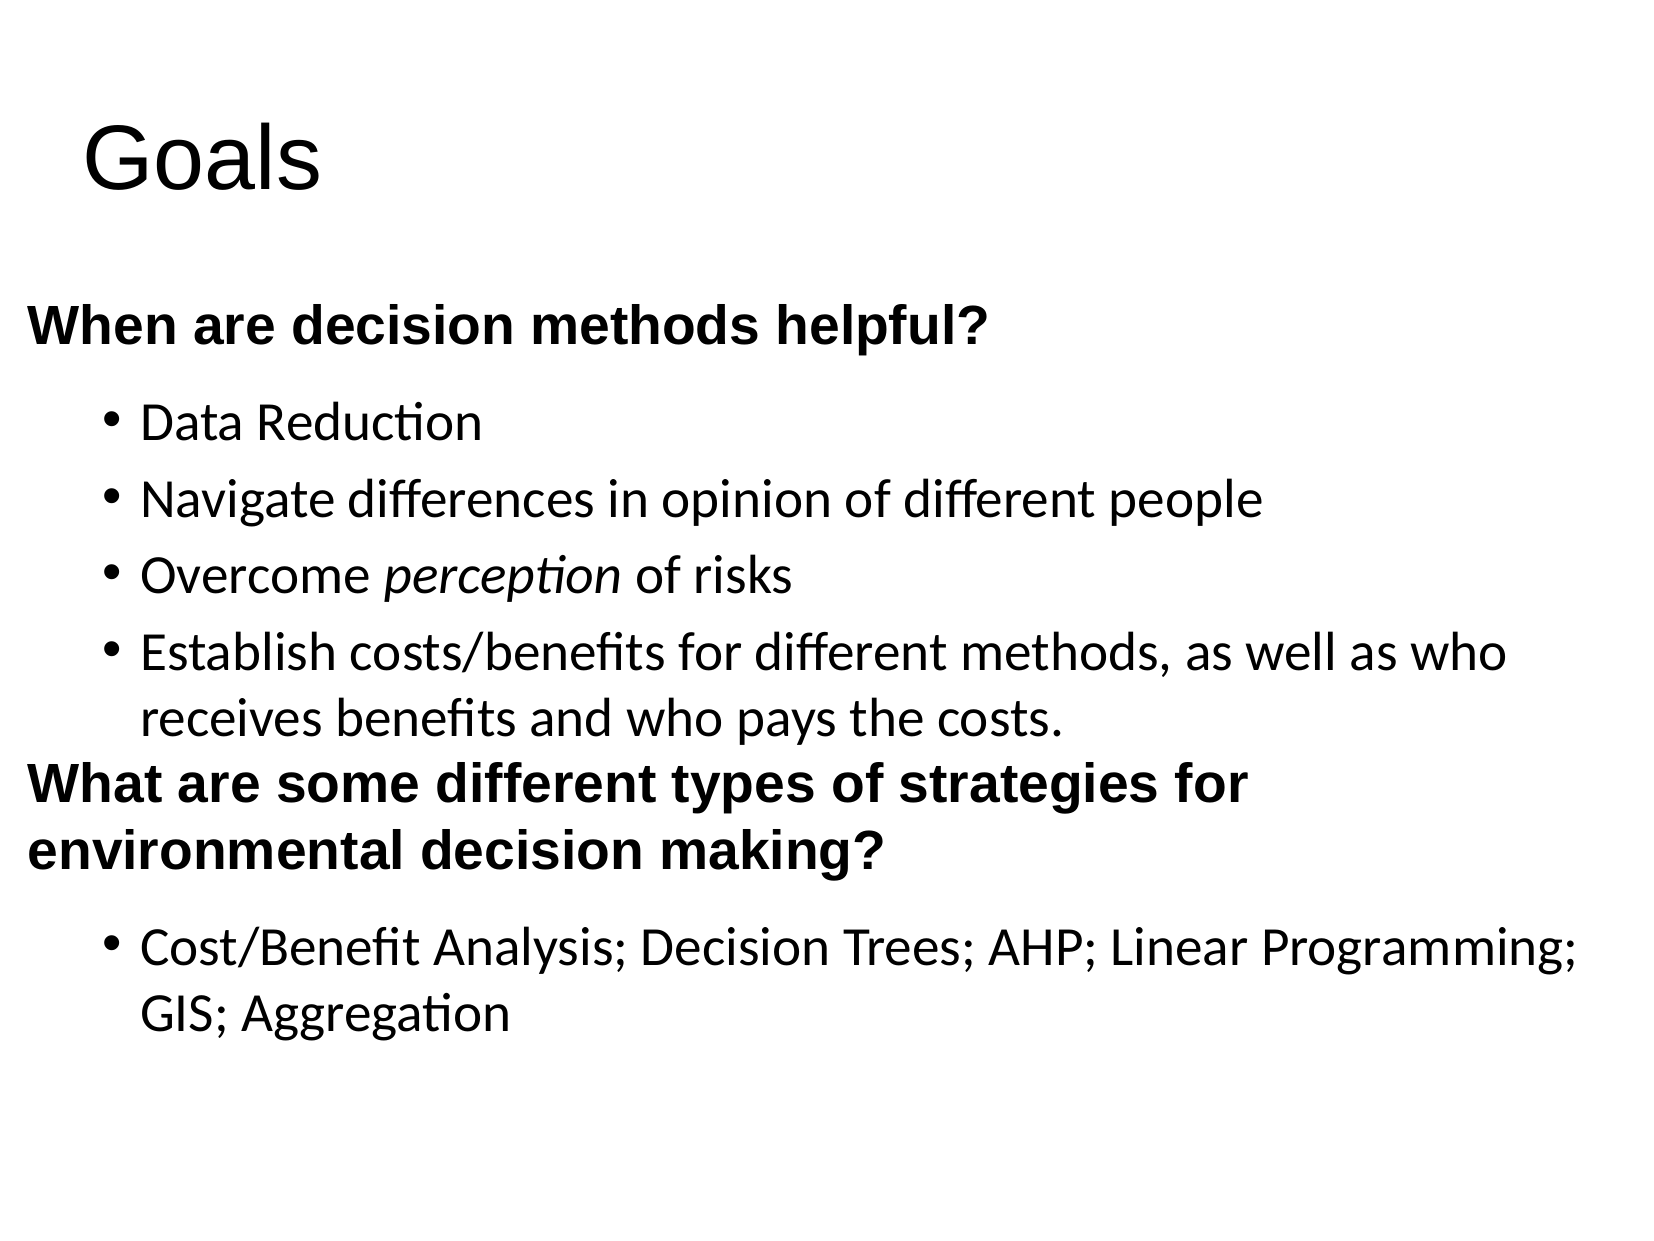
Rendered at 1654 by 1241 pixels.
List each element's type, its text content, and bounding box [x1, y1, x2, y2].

list When are decision methods helpful? Data Reduction Navigate differences in opinion of different people Overcome perception of risks Establish costs/benefits for different methods, as well as who receives benefits and who pays the costs. What are some different types of strategies for environmental decision making? Cost/Benefit Analysis; Decision Trees; AHP; Linear Programming; GIS; Aggregation [27, 289, 1599, 1108]
title Goals [82, 49, 1571, 257]
